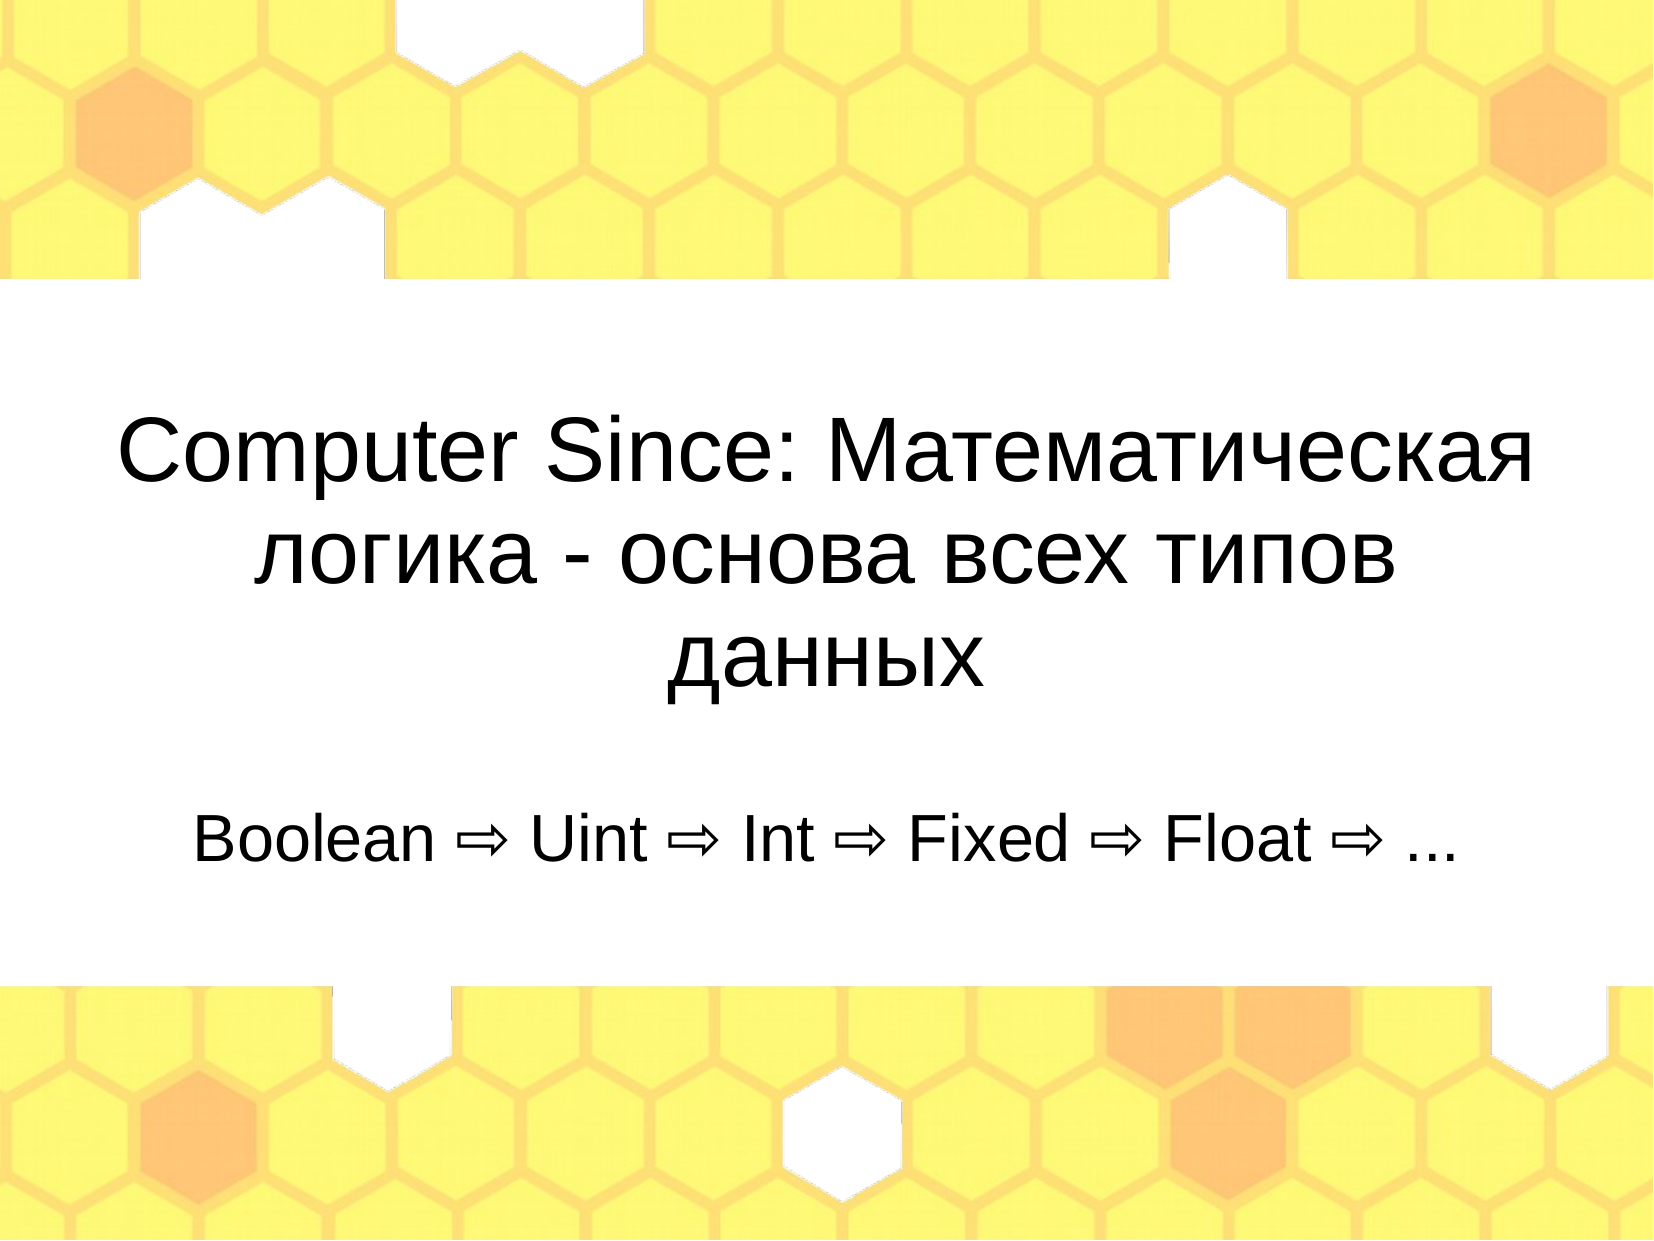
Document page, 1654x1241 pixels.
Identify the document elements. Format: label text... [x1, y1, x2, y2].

picture [0, 0, 1654, 279]
picture [0, 986, 1654, 1240]
title Computer Since: Математическая логика - основа всех типов данных [82, 398, 1571, 706]
subtitle Boolean ⇨ Uint ⇨ Int ⇨ Fixed ⇨ Float ⇨ ... [82, 744, 1571, 934]
